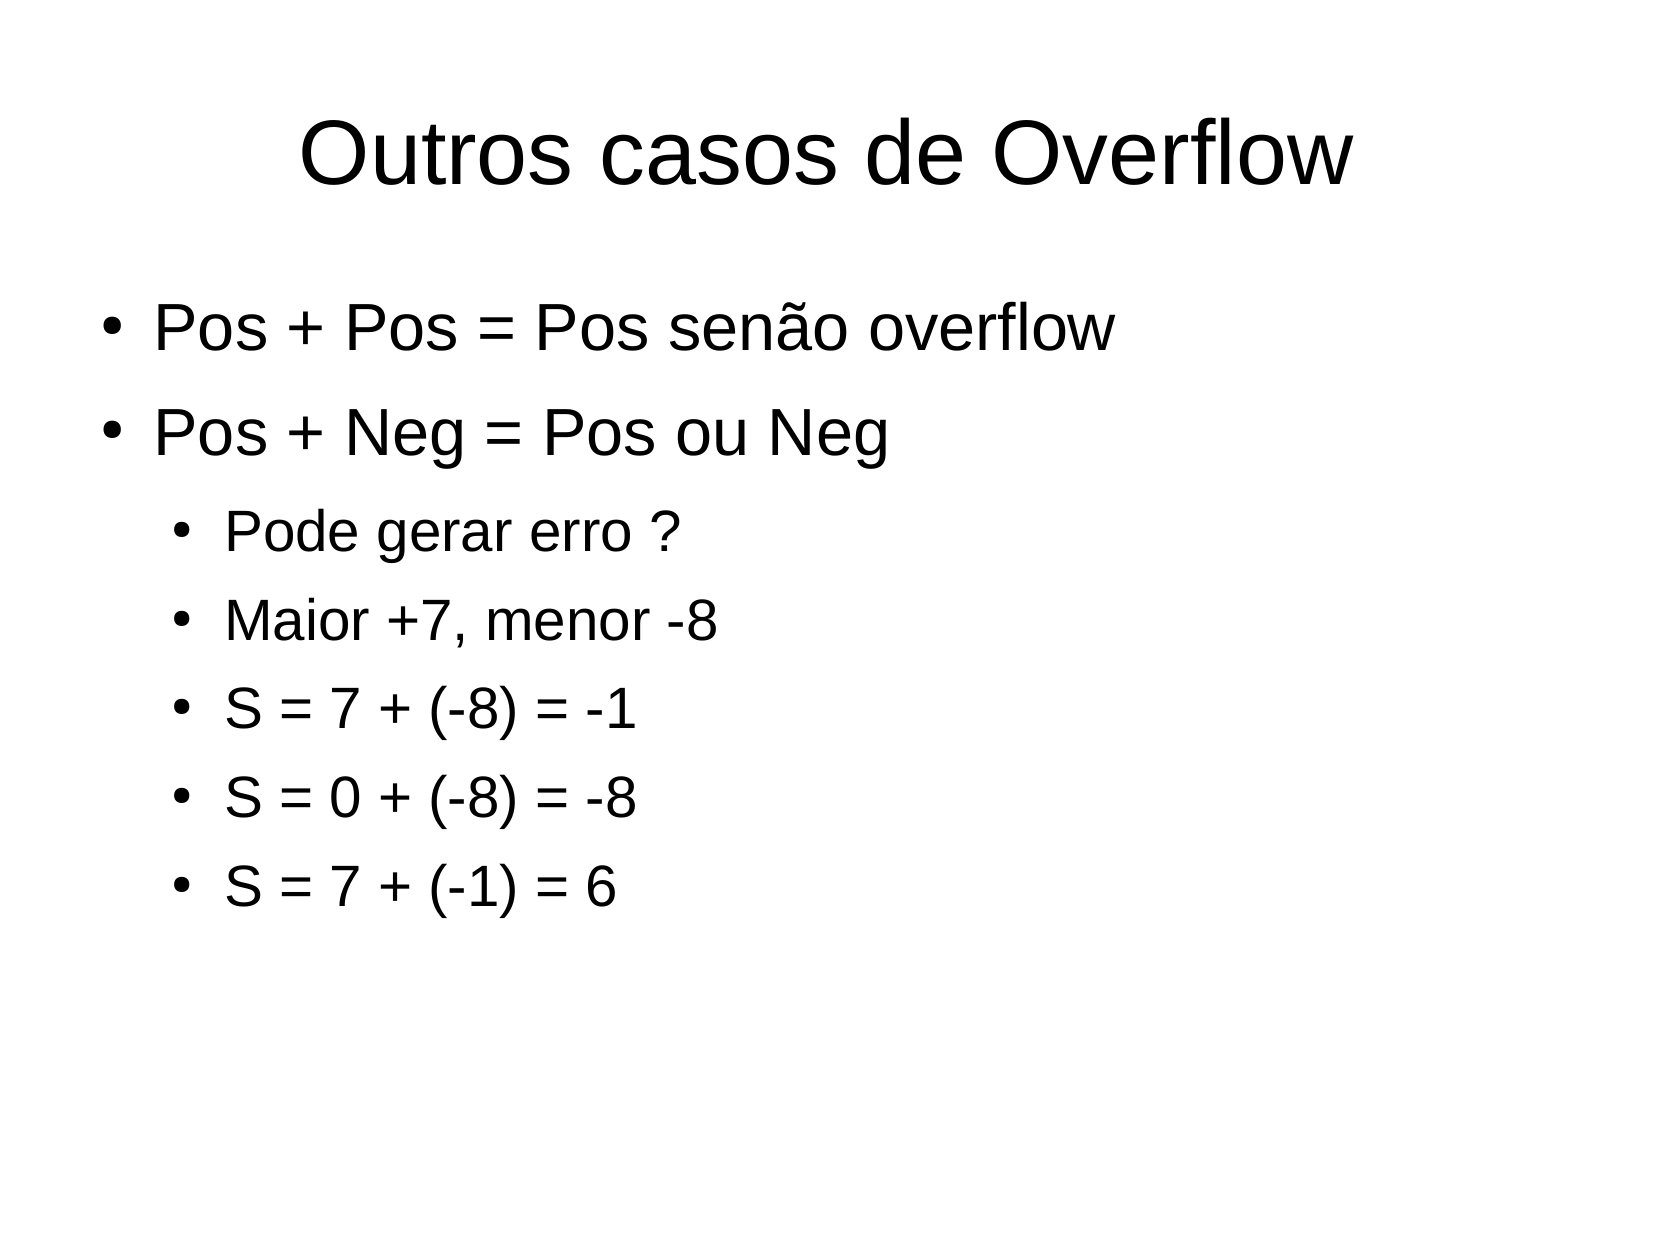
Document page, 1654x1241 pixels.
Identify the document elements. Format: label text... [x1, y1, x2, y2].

list Pos + Pos = Pos senão overflow Pos + Neg = Pos ou Neg Pode gerar erro ? Maior +7, menor -8 S = 7 + (-8) = -1 S = 0 + (-8) = -8 S = 7 + (-1) = 6 [82, 290, 1571, 1109]
title Outros casos de Overflow [82, 49, 1571, 257]
